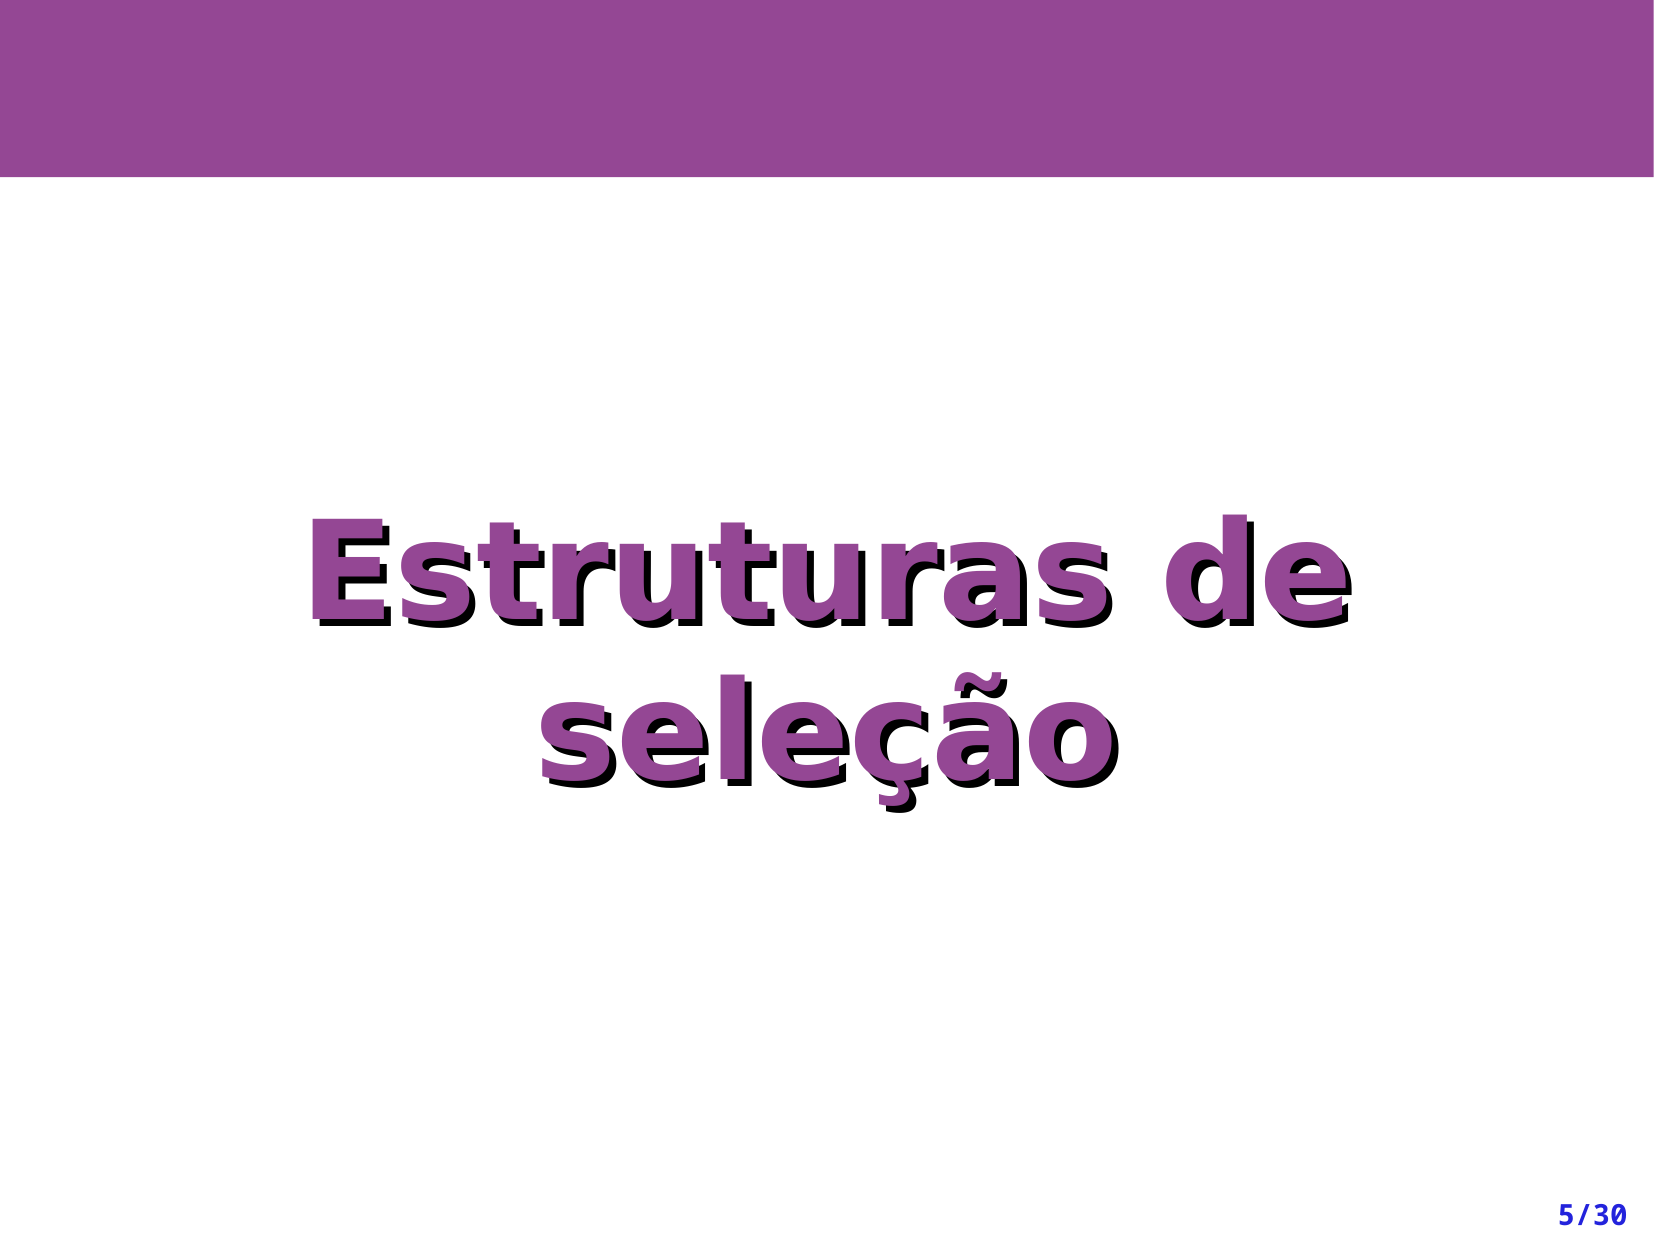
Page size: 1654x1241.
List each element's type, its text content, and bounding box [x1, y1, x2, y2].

text_box Estruturas de seleção [285, 484, 1369, 820]
